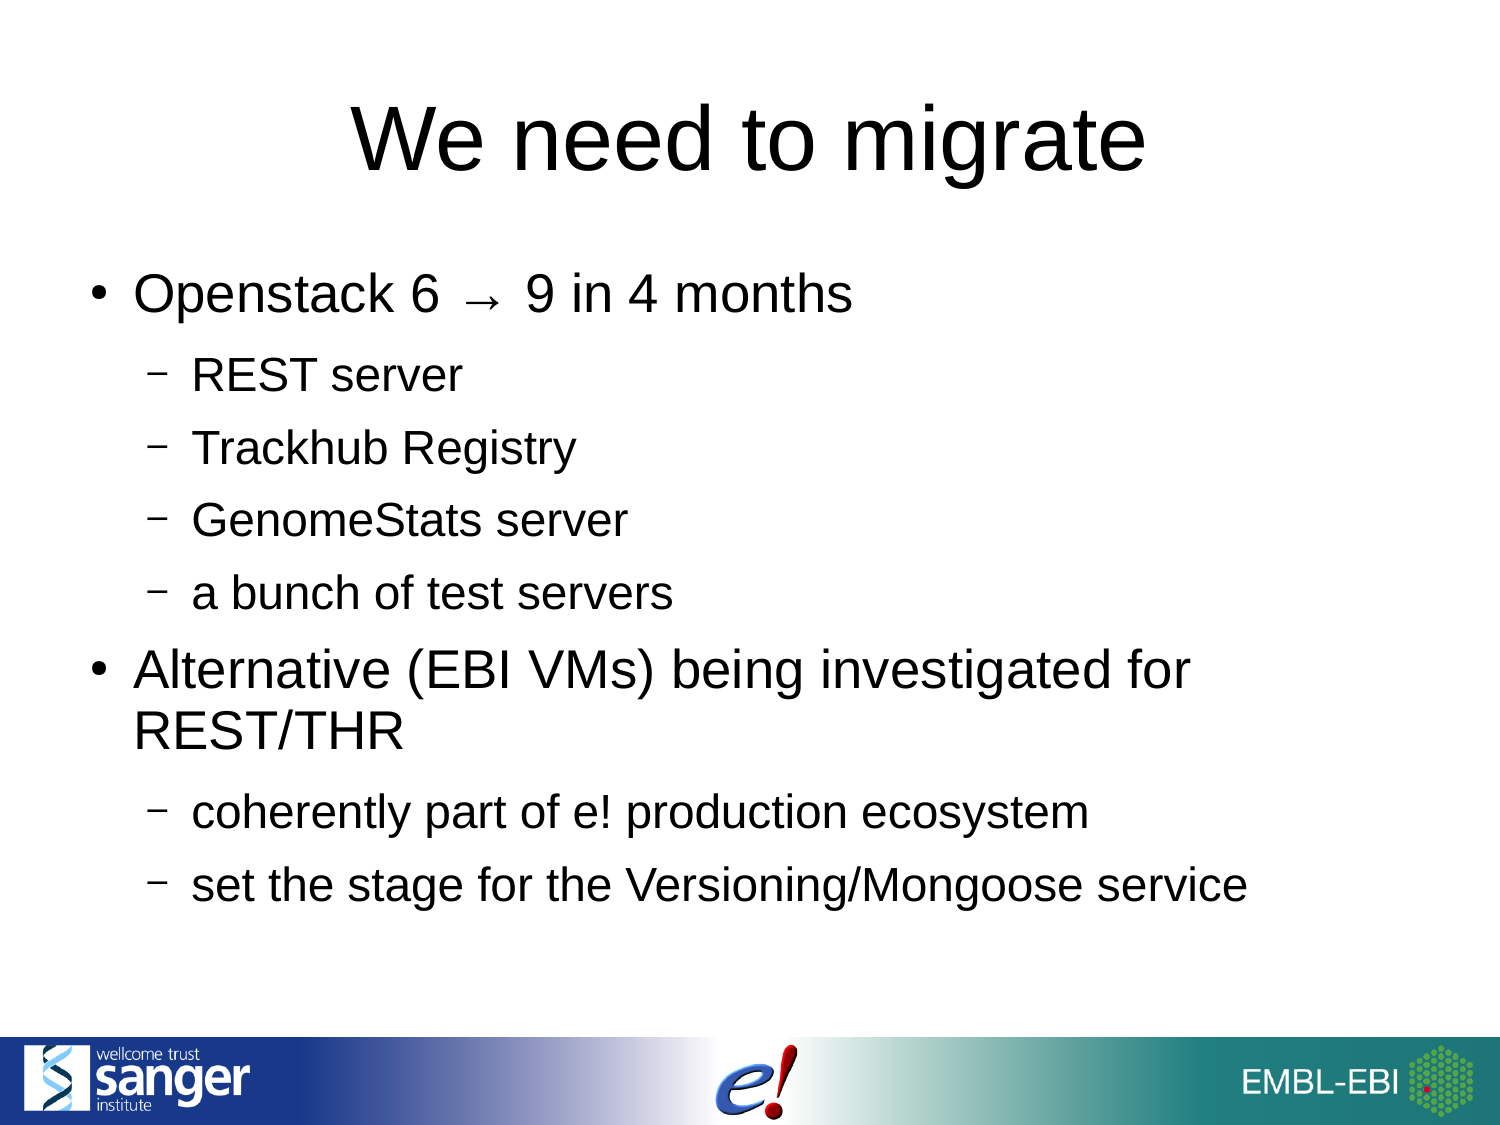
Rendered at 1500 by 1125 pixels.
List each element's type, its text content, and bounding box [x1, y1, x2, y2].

picture [0, 1037, 1500, 1125]
list Openstack 6 → 9 in 4 months REST server Trackhub Registry GenomeStats server a bunch of test servers Alternative (EBI VMs) being investigated for REST/THR coherently part of e! production ecosystem set the stage for the Versioning/Mongoose service [75, 263, 1395, 916]
title We need to migrate [75, 44, 1425, 233]
